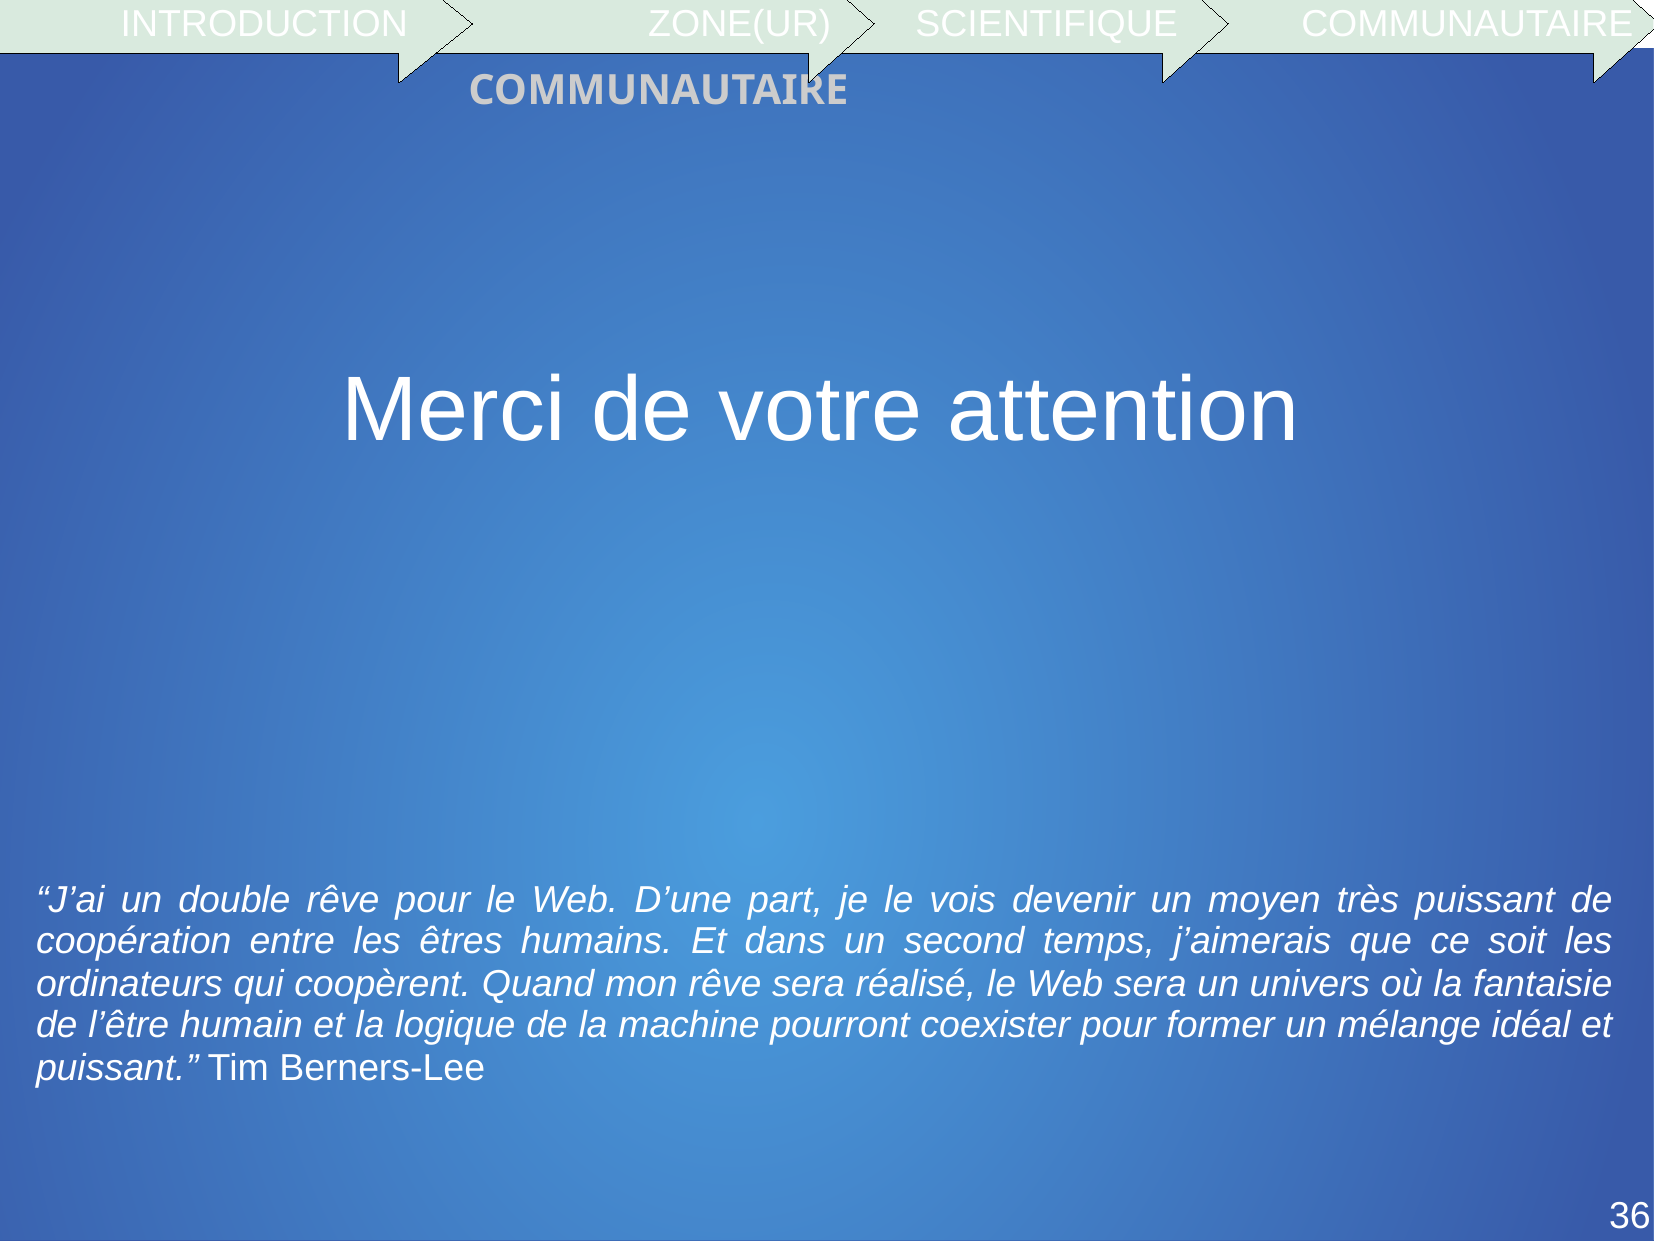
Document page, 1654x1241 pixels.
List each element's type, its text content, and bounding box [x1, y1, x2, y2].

picture [807, 79, 815, 87]
text_box COMMUNAUTAIRE [1196, 0, 1654, 83]
text_box ZONE(UR) [436, 0, 875, 83]
title Merci de votre attention [23, 356, 1619, 461]
text_box “J’ai un double rêve pour le Web. D’une part, je le vois devenir un moyen très puissant de coopération entre les êtres humains. Et dans un second temps, j’aimerais que ce soit les ordinateurs qui coopèrent. Quand mon rêve sera réalisé, le Web sera un univers où la fantaisie de l’être humain et la logique de la machine pourront coexister pour former un mélange idéal et puissant.” Tim Berners-Lee [21, 870, 1628, 1096]
text_box INTRODUCTION [0, 0, 473, 83]
picture [0, 48, 1654, 1241]
text_box SCIENTIFIQUE [842, 0, 1229, 83]
